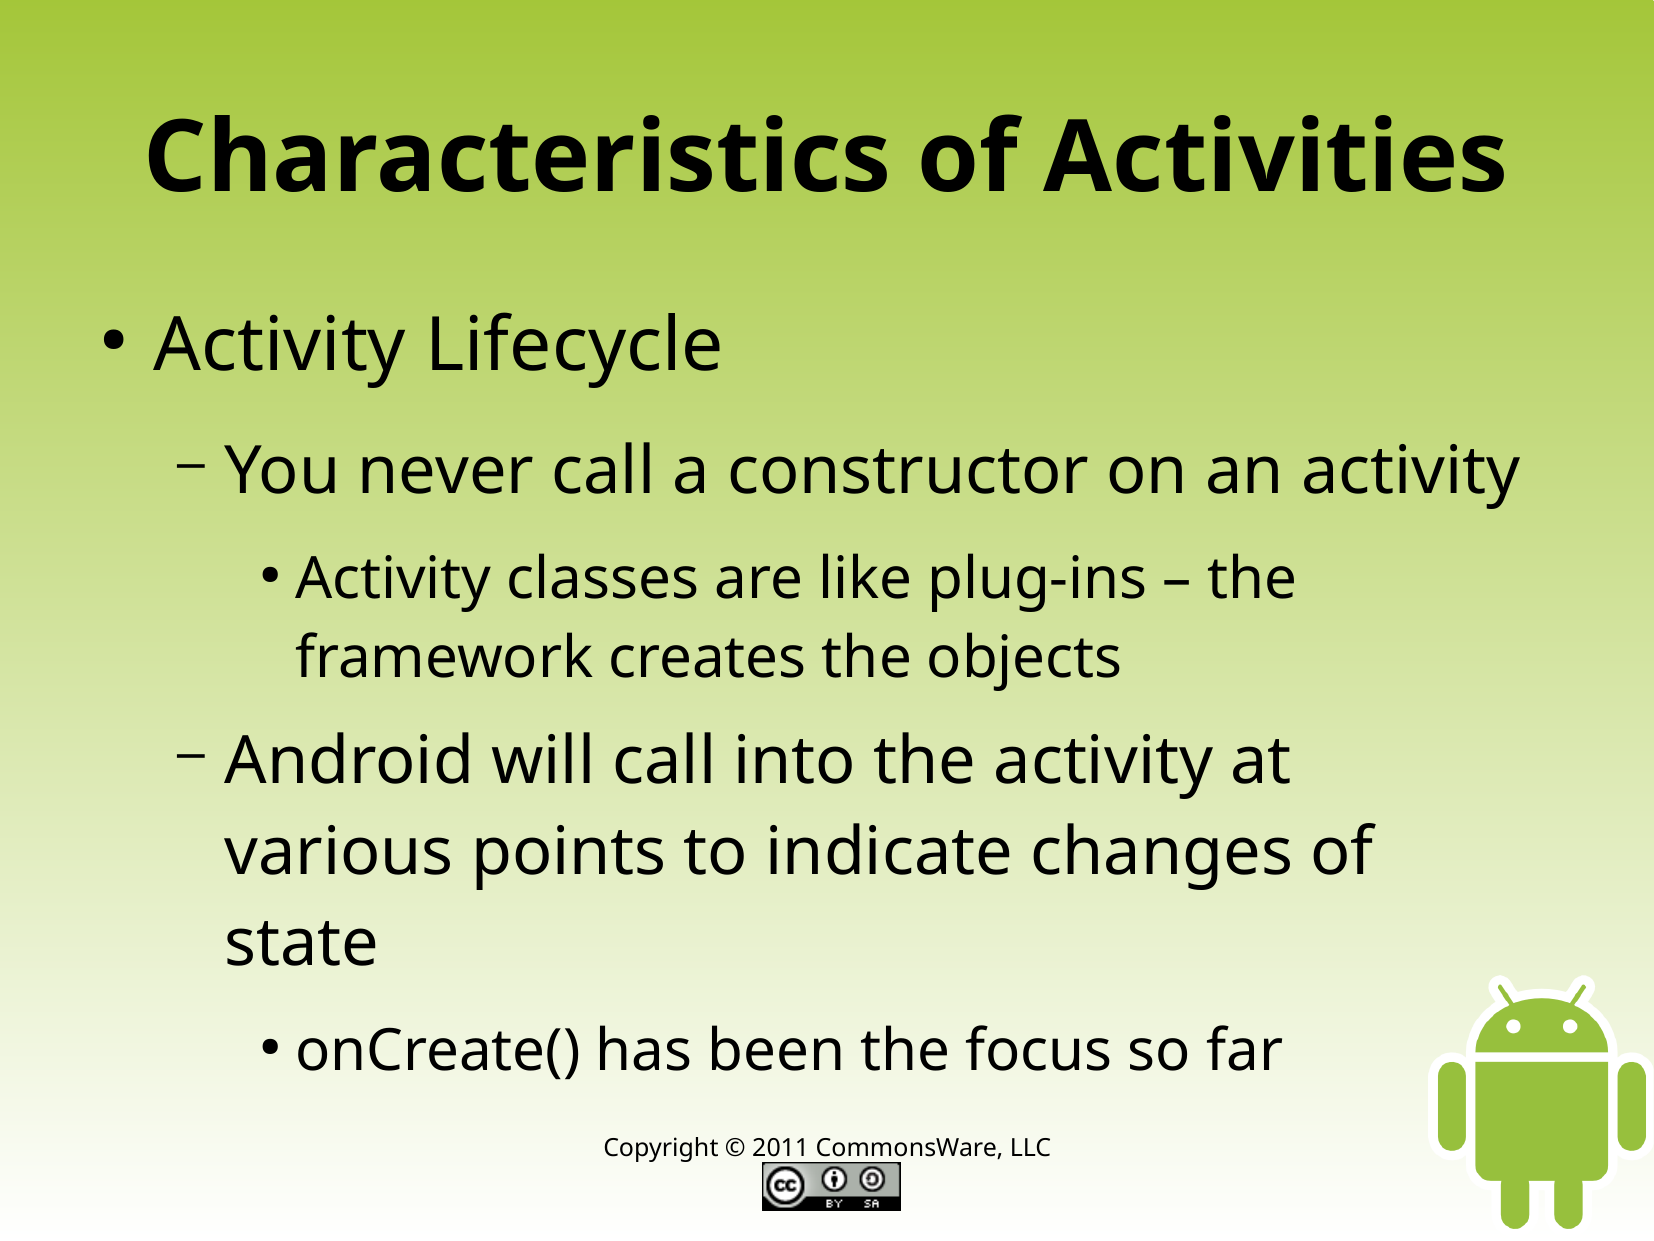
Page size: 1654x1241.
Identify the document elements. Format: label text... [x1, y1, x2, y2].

picture [762, 1162, 901, 1211]
picture [1428, 975, 1654, 1238]
list Activity Lifecycle You never call a constructor on an activity Activity classes are like plug-ins – the framework creates the objects Android will call into the activity at various points to indicate changes of state onCreate() has been the focus so far [82, 290, 1538, 1088]
title Characteristics of Activities [82, 49, 1571, 257]
